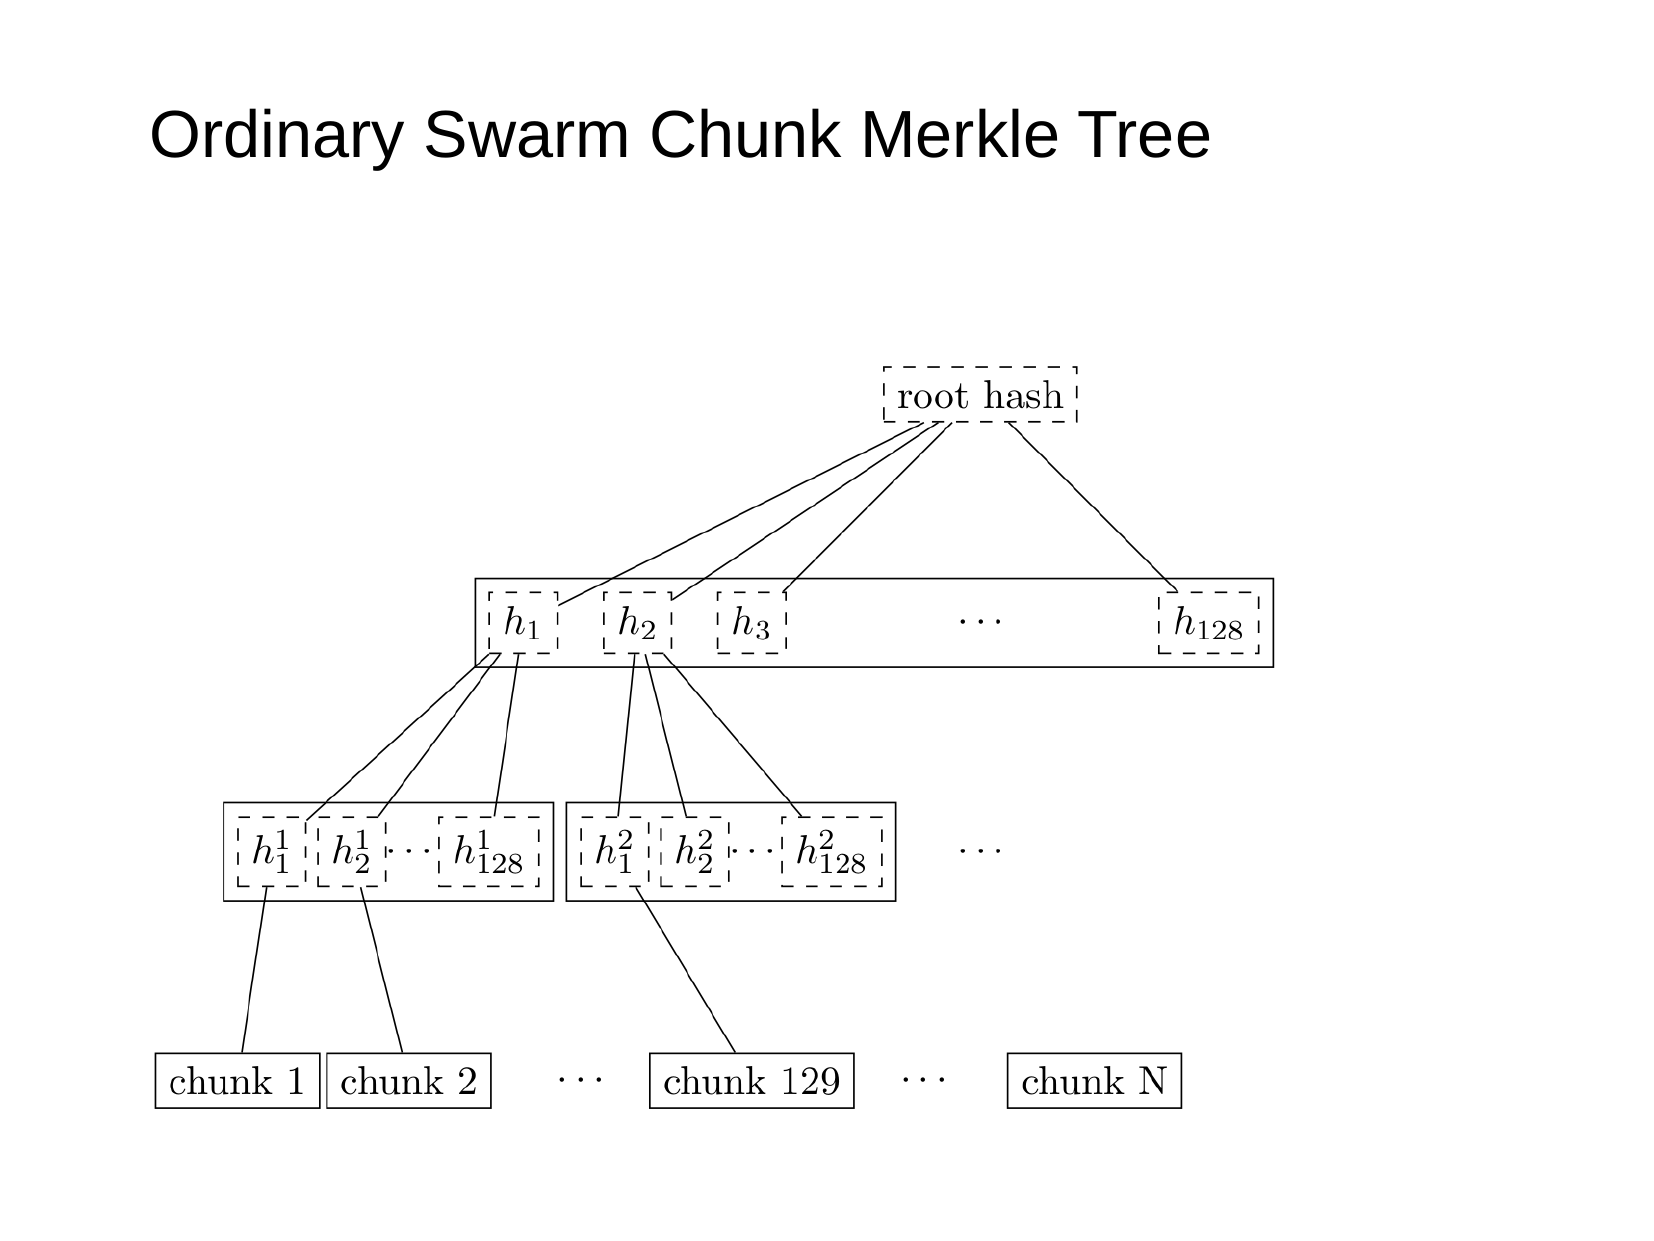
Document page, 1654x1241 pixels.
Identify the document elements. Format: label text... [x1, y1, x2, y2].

text_box Ordinary Swarm Chunk Merkle Tree [135, 90, 1471, 180]
picture [120, 348, 1383, 1141]
